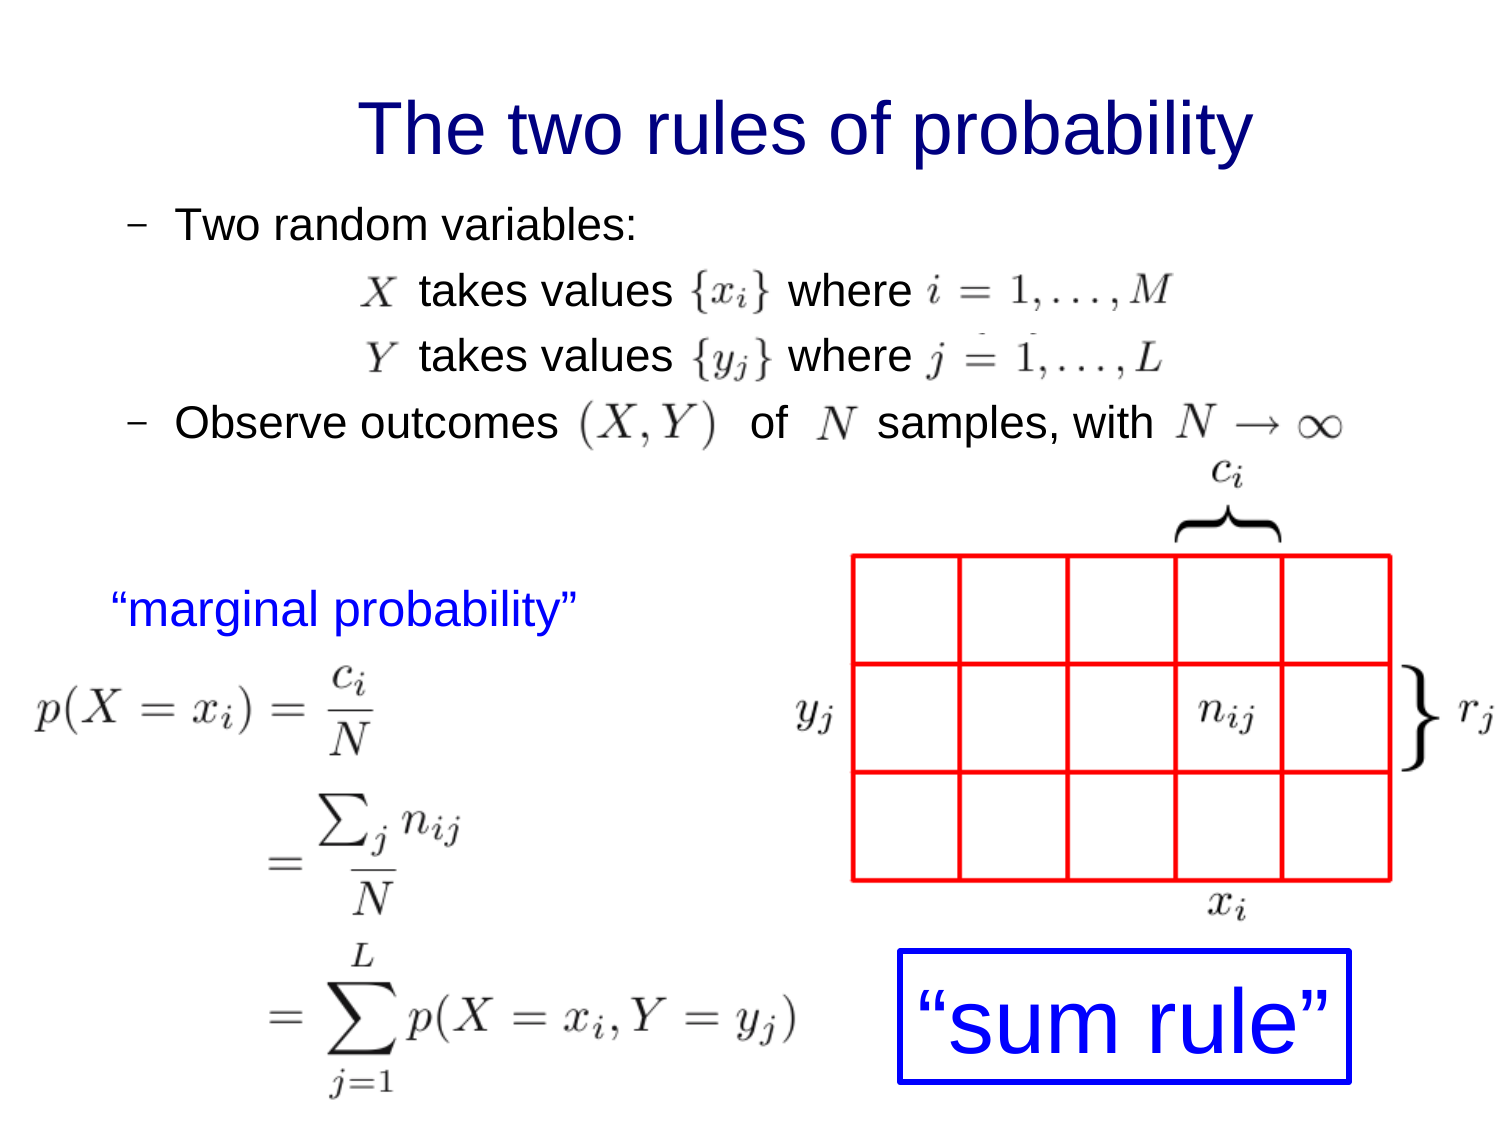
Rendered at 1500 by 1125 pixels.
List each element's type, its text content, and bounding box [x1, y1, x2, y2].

picture [924, 333, 1164, 384]
picture [578, 390, 719, 457]
text_box “marginal probability” [96, 569, 593, 645]
picture [32, 661, 380, 765]
picture [265, 992, 312, 1037]
picture [360, 267, 399, 313]
picture [684, 261, 772, 319]
picture [690, 329, 772, 388]
picture [1166, 393, 1348, 454]
list Two random variables: takes values where takes values where Observe outcomes of samples, with [37, 187, 1500, 1125]
picture [787, 455, 1500, 927]
title The two rules of probability [149, 65, 1463, 179]
picture [264, 838, 312, 883]
text_box “sum rule” [900, 951, 1349, 1083]
picture [317, 937, 803, 1103]
picture [810, 396, 865, 451]
picture [926, 267, 1174, 311]
picture [363, 337, 401, 377]
picture [313, 786, 465, 923]
